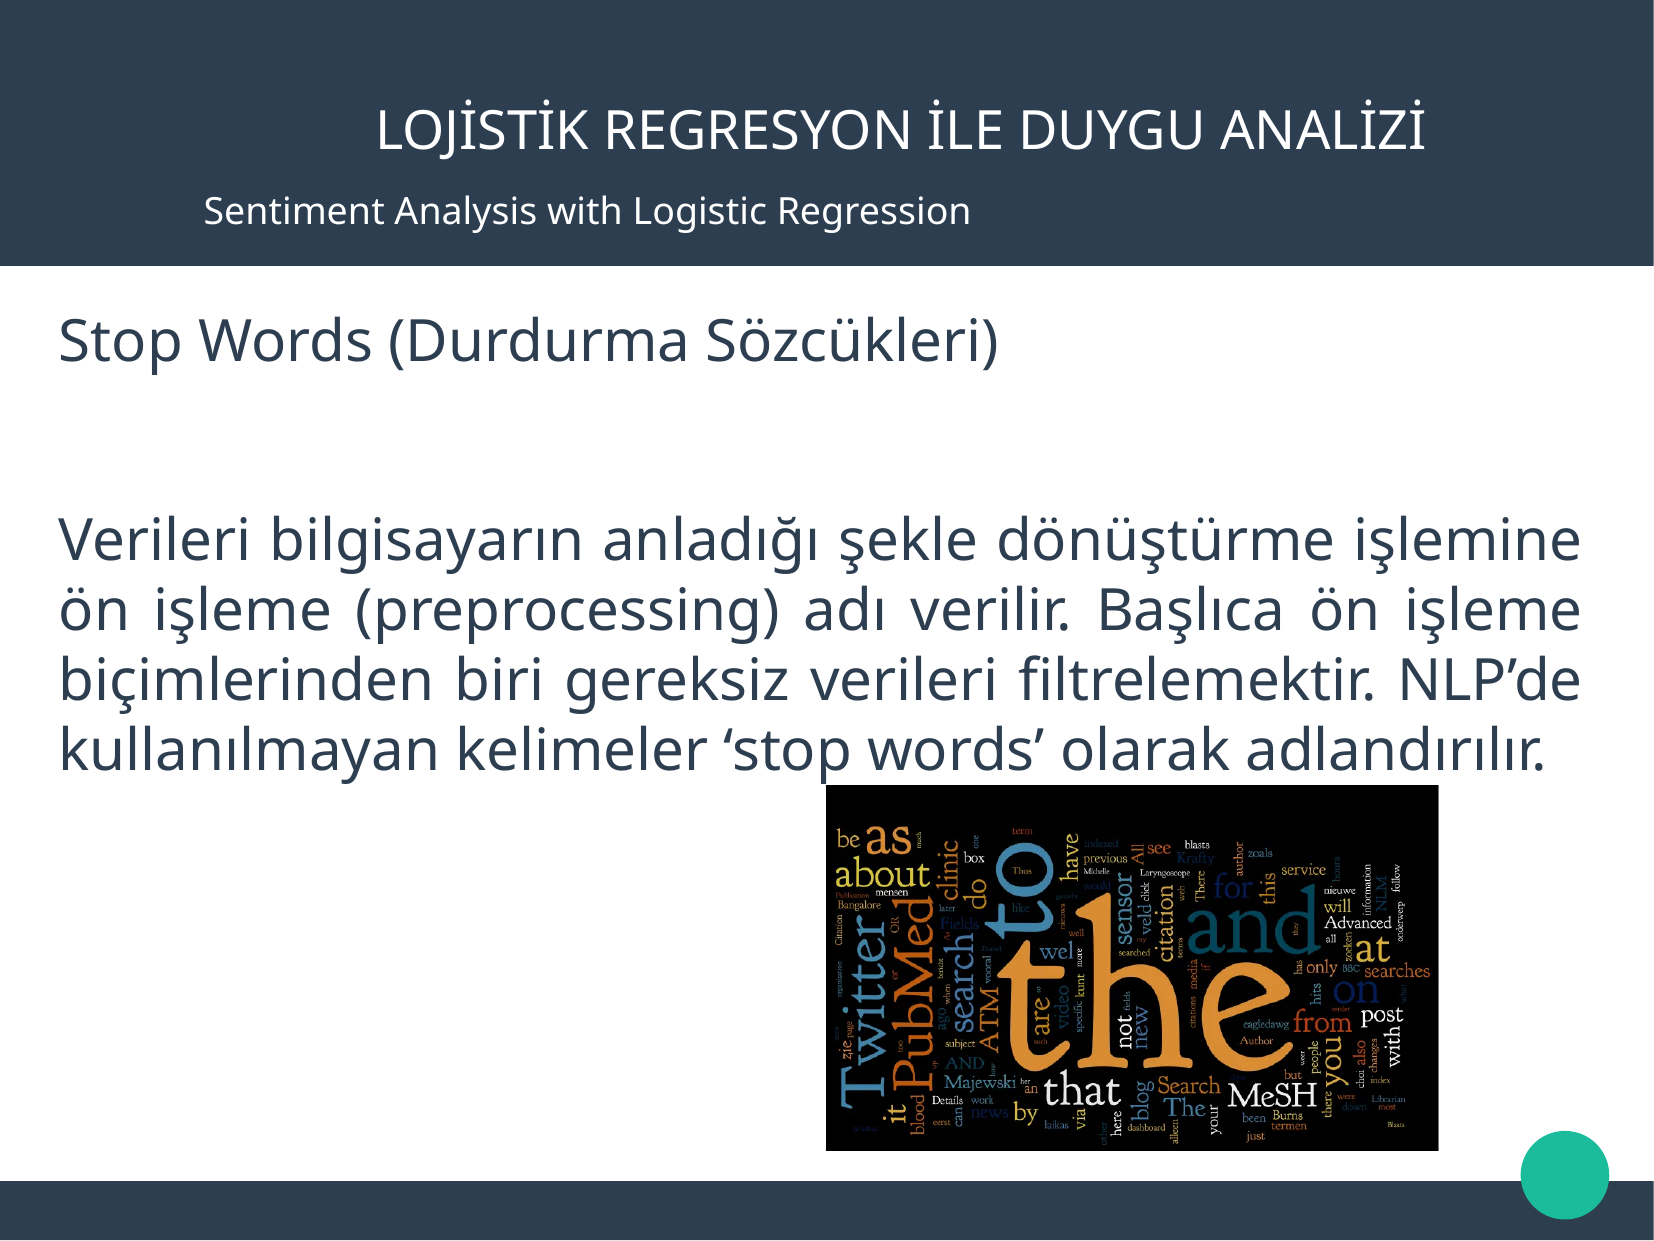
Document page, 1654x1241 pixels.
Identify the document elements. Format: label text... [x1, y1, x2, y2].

subtitle Stop Words (Durdurma Sözcükleri) Verileri bilgisayarın anladığı şekle dönüştürme işlemine ön işleme (preprocessing) adı verilir. Başlıca ön işleme biçimlerinden biri gereksiz verileri filtrelemektir. NLP’de kullanılmayan kelimeler ‘stop words’ olarak adlandırılır. [59, 200, 1583, 1184]
text_box Sentiment Analysis with Logistic Regression [188, 177, 1312, 236]
text_box [59, 188, 1359, 366]
picture [826, 785, 1439, 1151]
title LOJİSTİK REGRESYON İLE DUYGU ANALİZİ [59, 49, 1595, 207]
